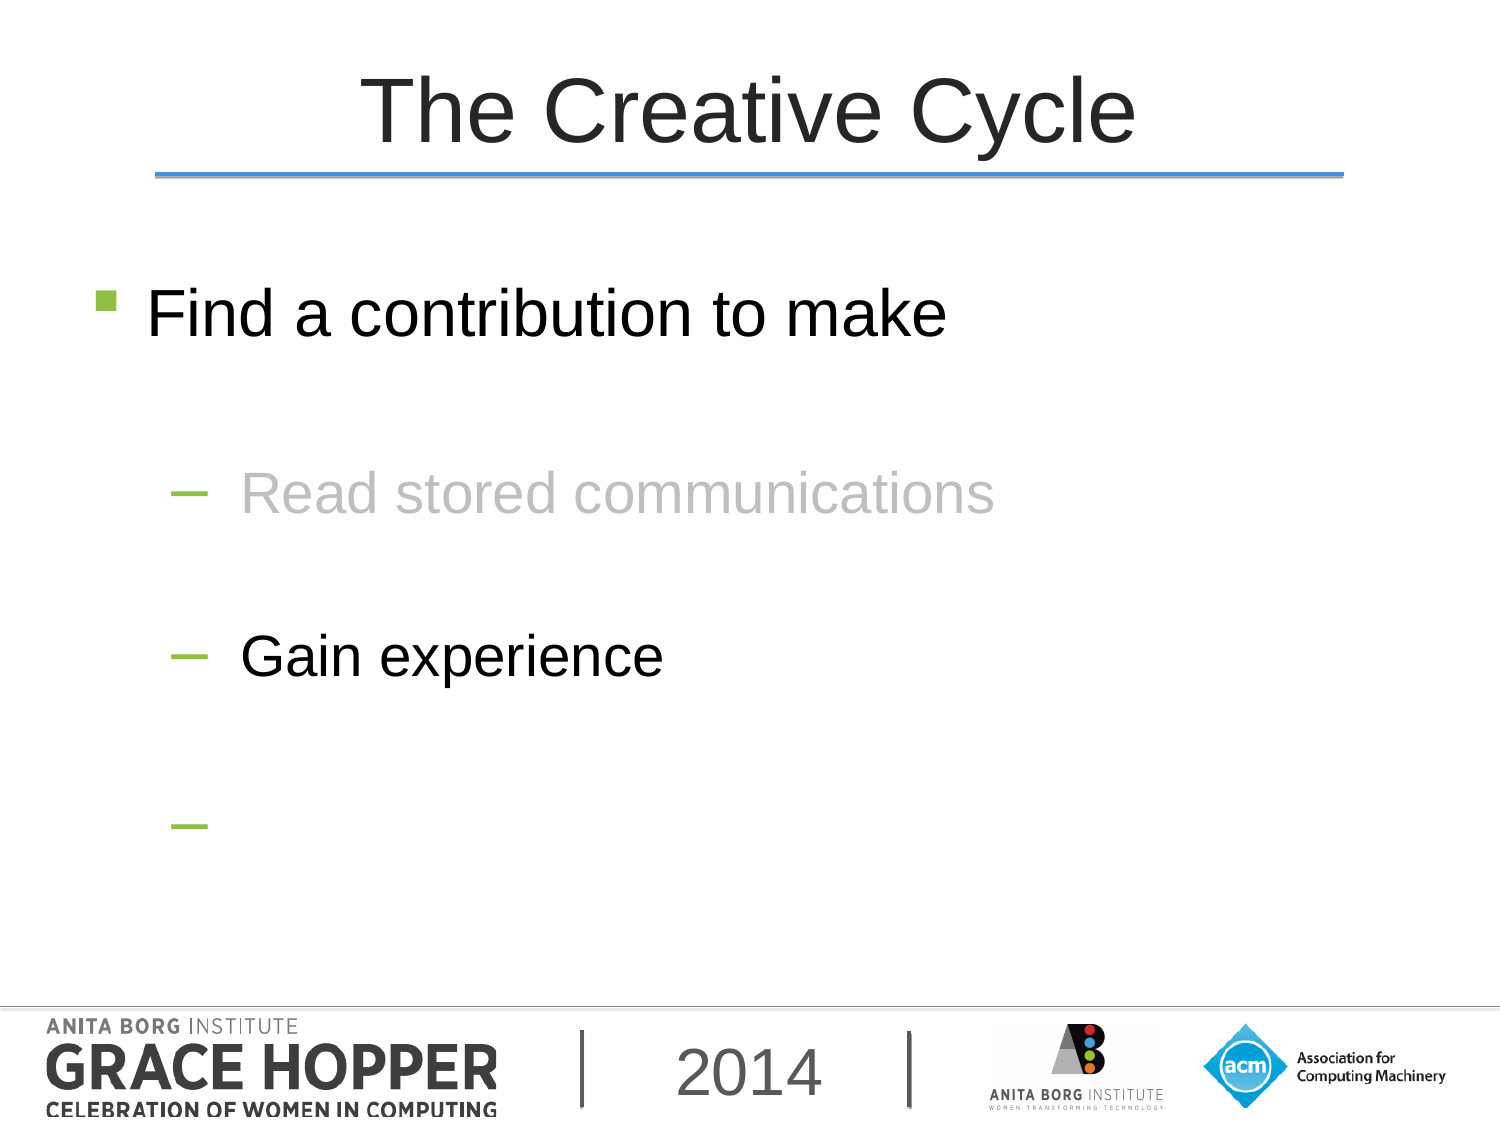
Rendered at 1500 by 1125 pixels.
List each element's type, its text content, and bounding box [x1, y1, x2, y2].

list Find a contribution to make Read stored communications Gain experience Ask [75, 262, 1425, 1005]
title The Creative Cycle [75, 19, 1425, 191]
picture [989, 1024, 1163, 1110]
